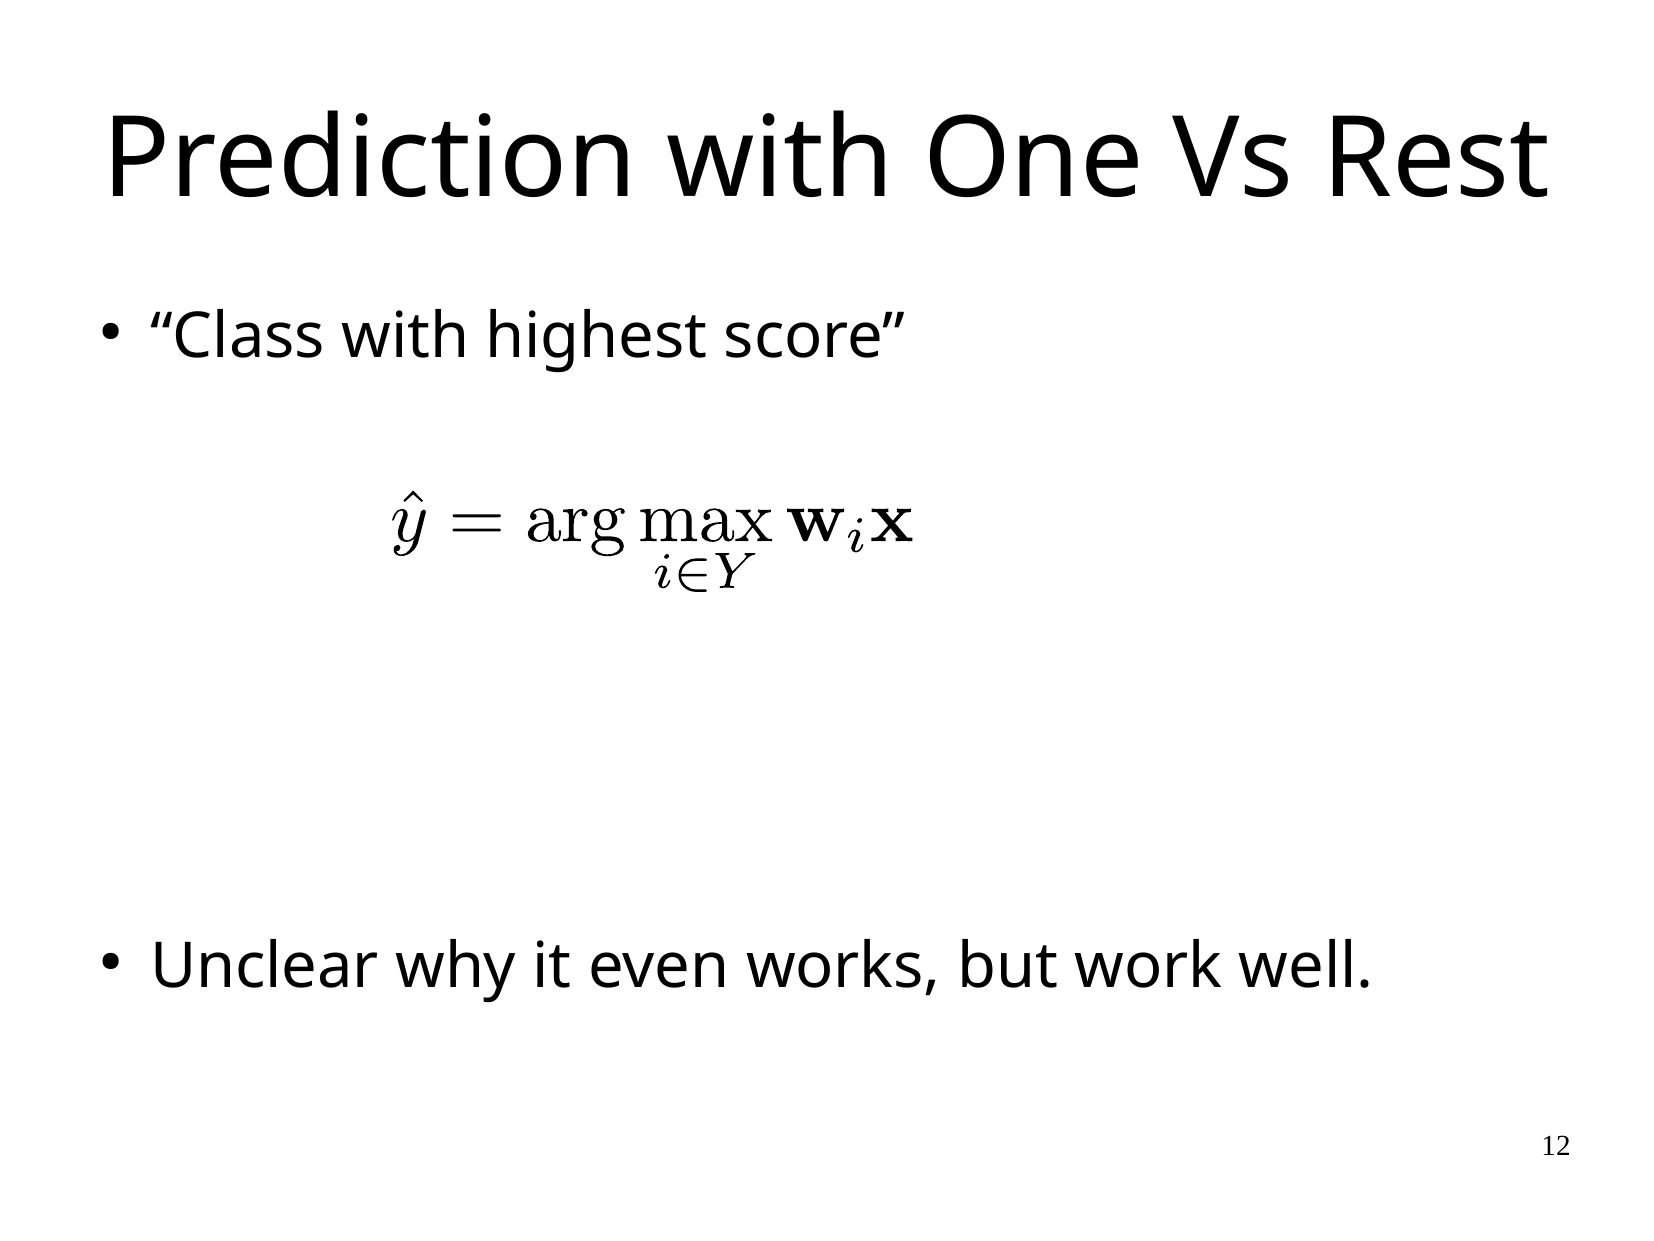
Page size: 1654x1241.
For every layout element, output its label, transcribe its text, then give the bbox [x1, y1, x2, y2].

list “Class with highest score” Unclear why it even works, but work well. [82, 290, 1571, 1010]
title Prediction with One Vs Rest [82, 49, 1571, 257]
text_box [390, 490, 914, 592]
